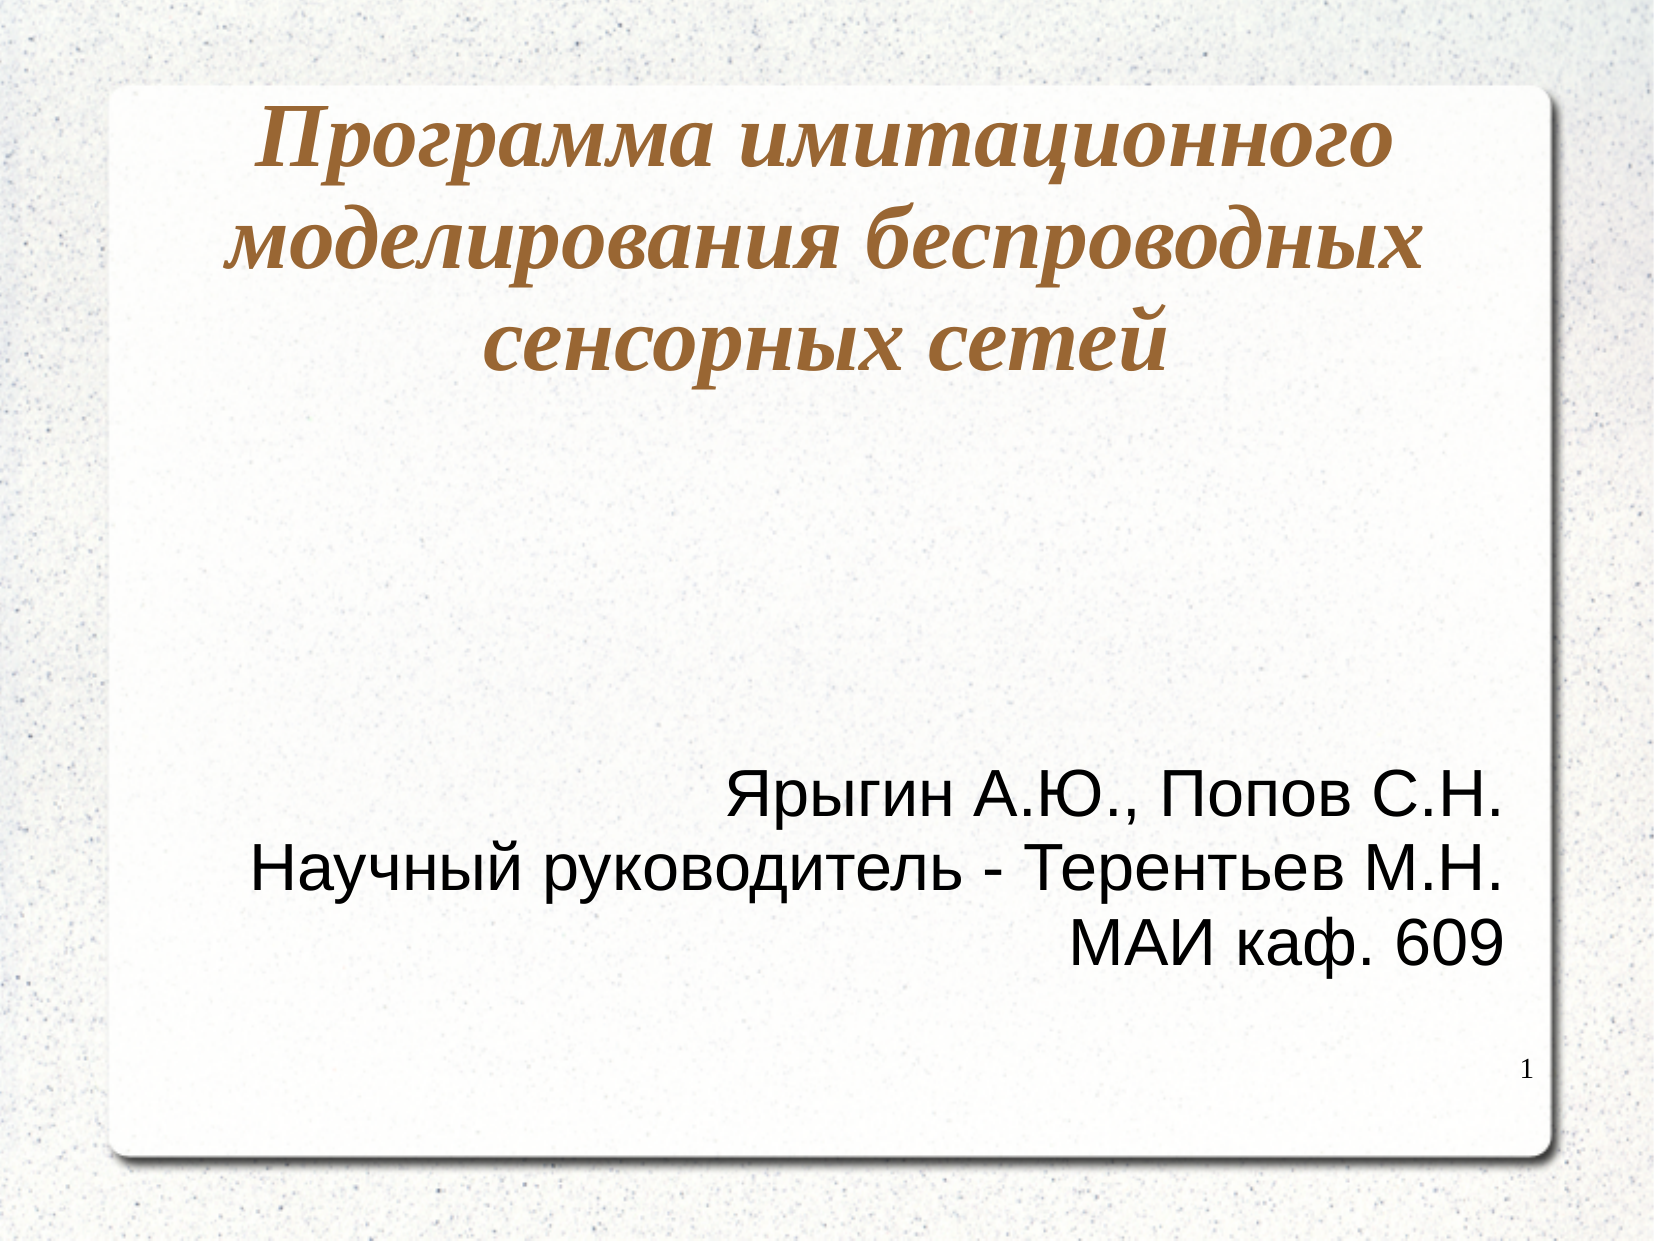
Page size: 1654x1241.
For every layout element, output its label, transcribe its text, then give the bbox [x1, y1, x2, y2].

title Программа имитационного моделирования беспроводных сенсорных сетей [82, 78, 1571, 392]
subtitle Ярыгин А.Ю., Попов С.Н. Научный руководитель - Терентьев М.Н. МАИ каф. 609 [147, 673, 1506, 1064]
picture [0, 0, 1654, 1241]
